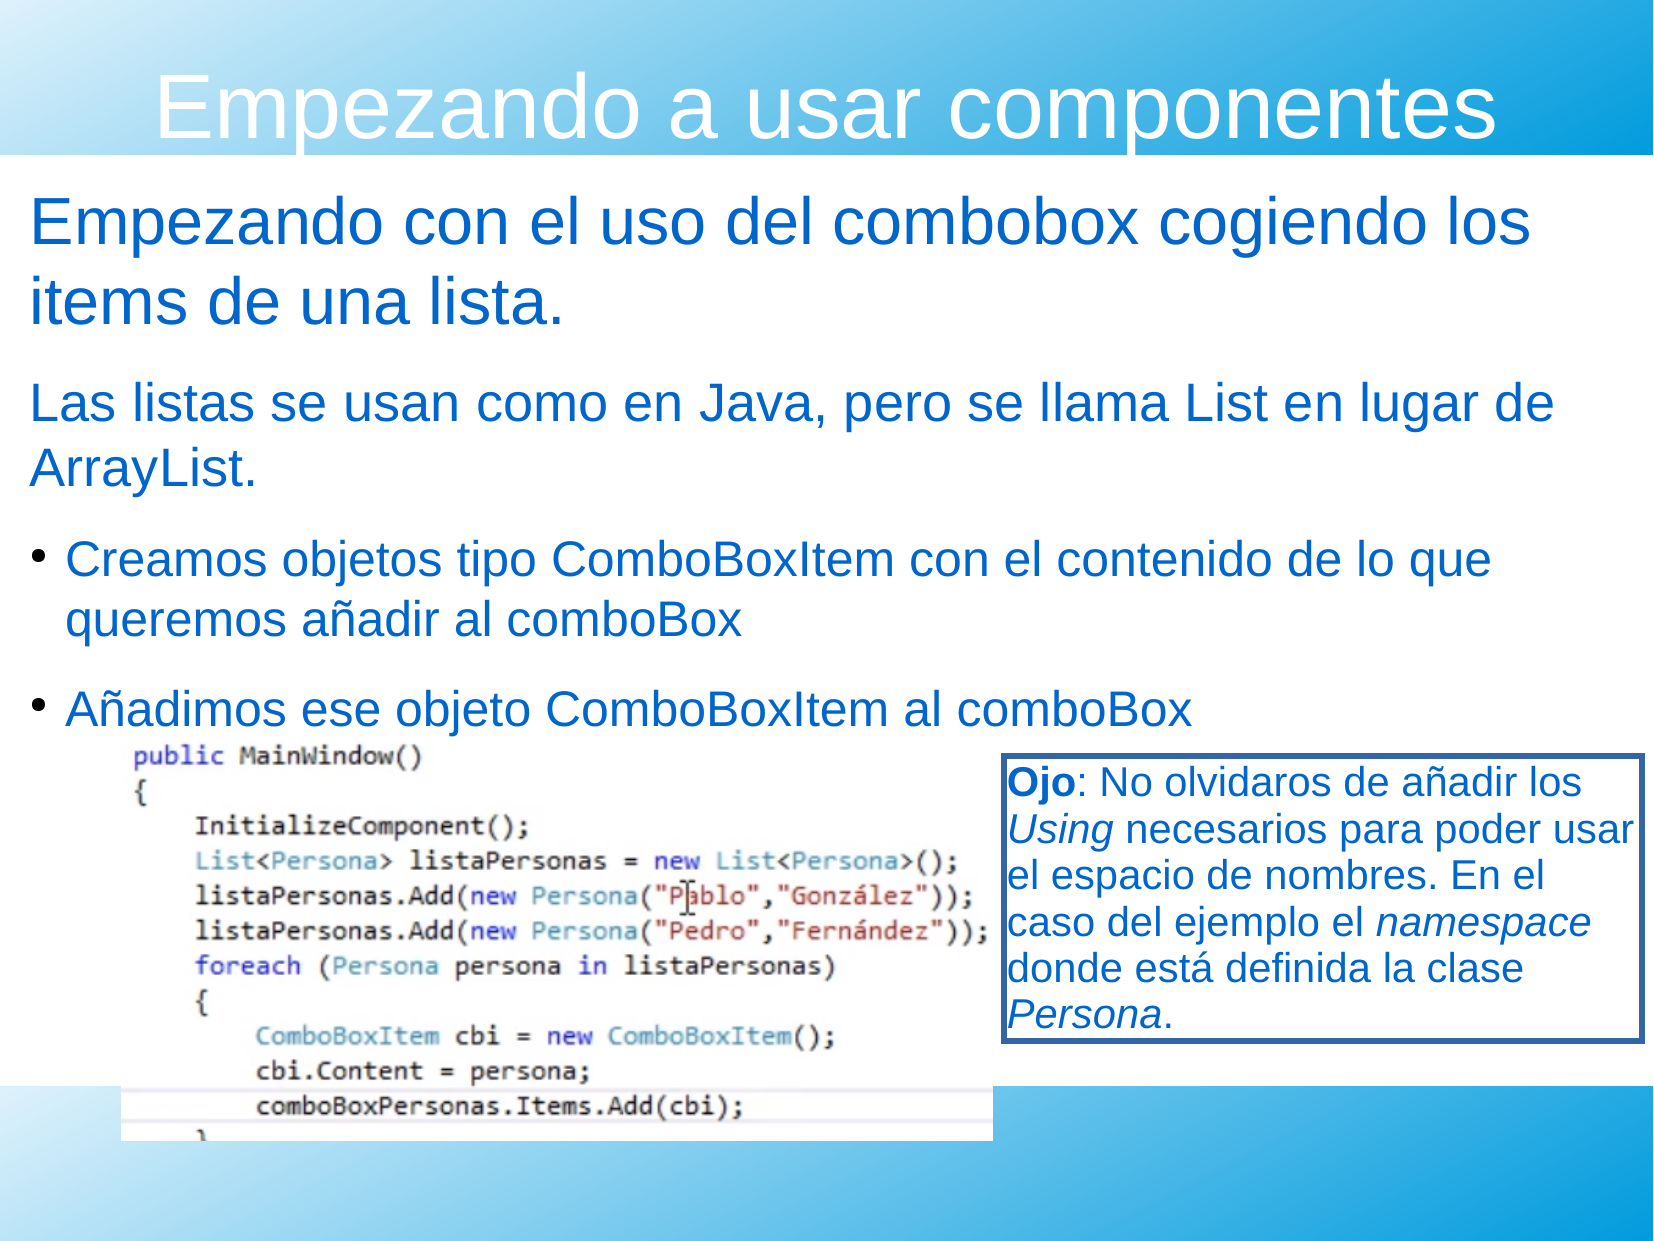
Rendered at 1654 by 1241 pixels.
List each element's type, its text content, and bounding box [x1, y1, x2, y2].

title Empezando a usar componentes [82, 46, 1571, 158]
list Empezando con el uso del combobox cogiendo los items de una lista. Las listas se usan como en Java, pero se llama List en lugar de ArrayList. Creamos objetos tipo ComboBoxItem con el contenido de lo que queremos añadir al comboBox Añadimos ese objeto ComboBoxItem al comboBox [29, 177, 1589, 473]
picture [121, 740, 993, 1141]
text_box Ojo: No olvidaros de añadir los Using necesarios para poder usar el espacio de nombres. En el caso del ejemplo el namespace donde está definida la clase Persona. [1003, 755, 1642, 1041]
